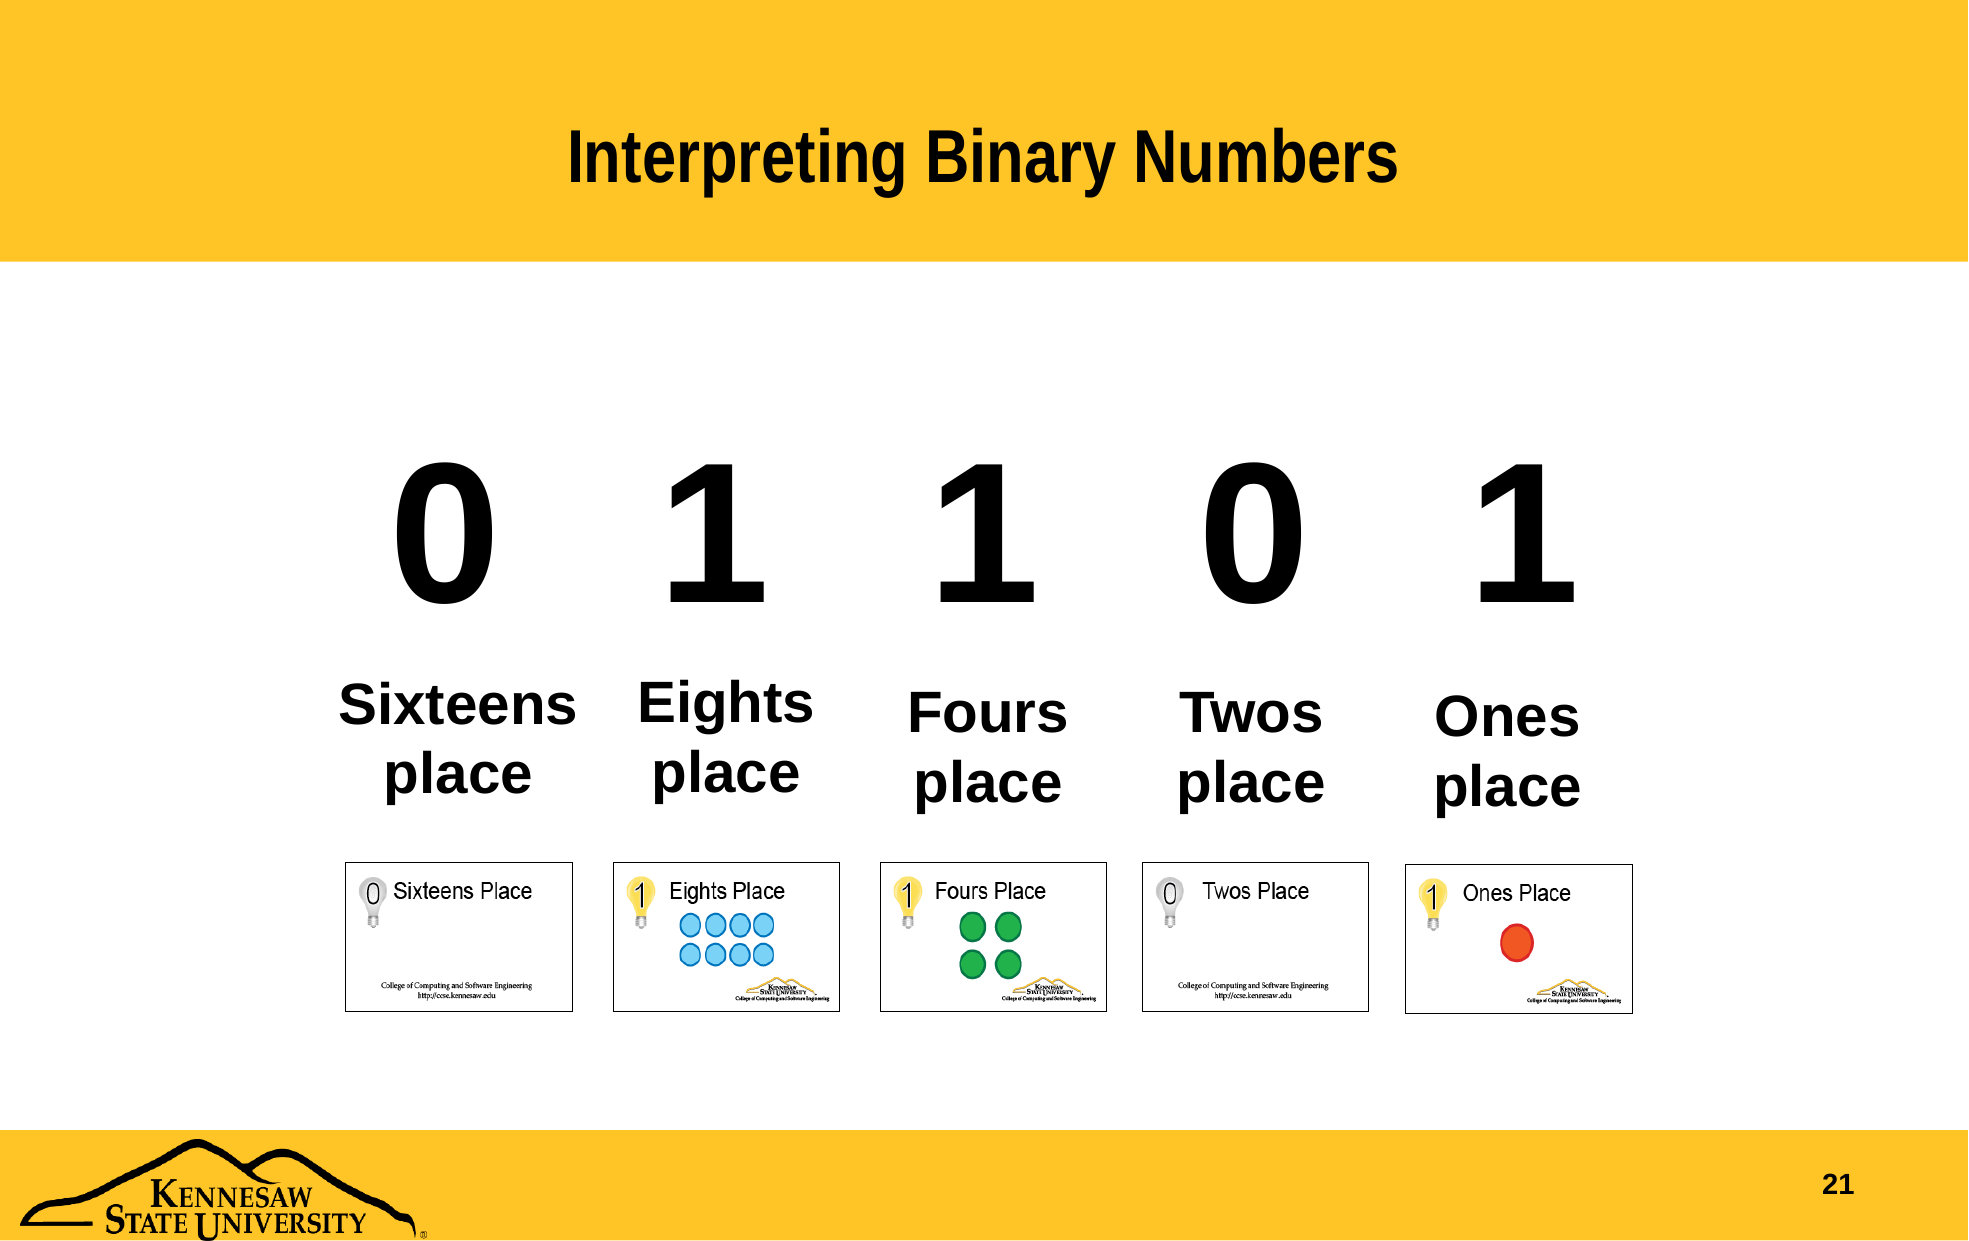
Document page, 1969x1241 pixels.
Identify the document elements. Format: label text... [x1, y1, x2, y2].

text_box 0 1 1 0 1 [301, 394, 1667, 650]
text_box Eights place [621, 656, 831, 812]
text_box Sixteens place [311, 658, 607, 814]
picture [20, 1139, 427, 1241]
title Interpreting Binary Numbers [98, 49, 1870, 257]
text_box Twos place [1147, 667, 1357, 822]
slide_number <number> [1410, 1149, 1870, 1216]
picture [1142, 862, 1369, 1012]
picture [880, 862, 1107, 1012]
picture [1405, 864, 1633, 1014]
picture [345, 862, 573, 1012]
text_box Fours place [834, 667, 1143, 822]
text_box Ones place [1403, 670, 1613, 826]
picture [613, 862, 840, 1012]
